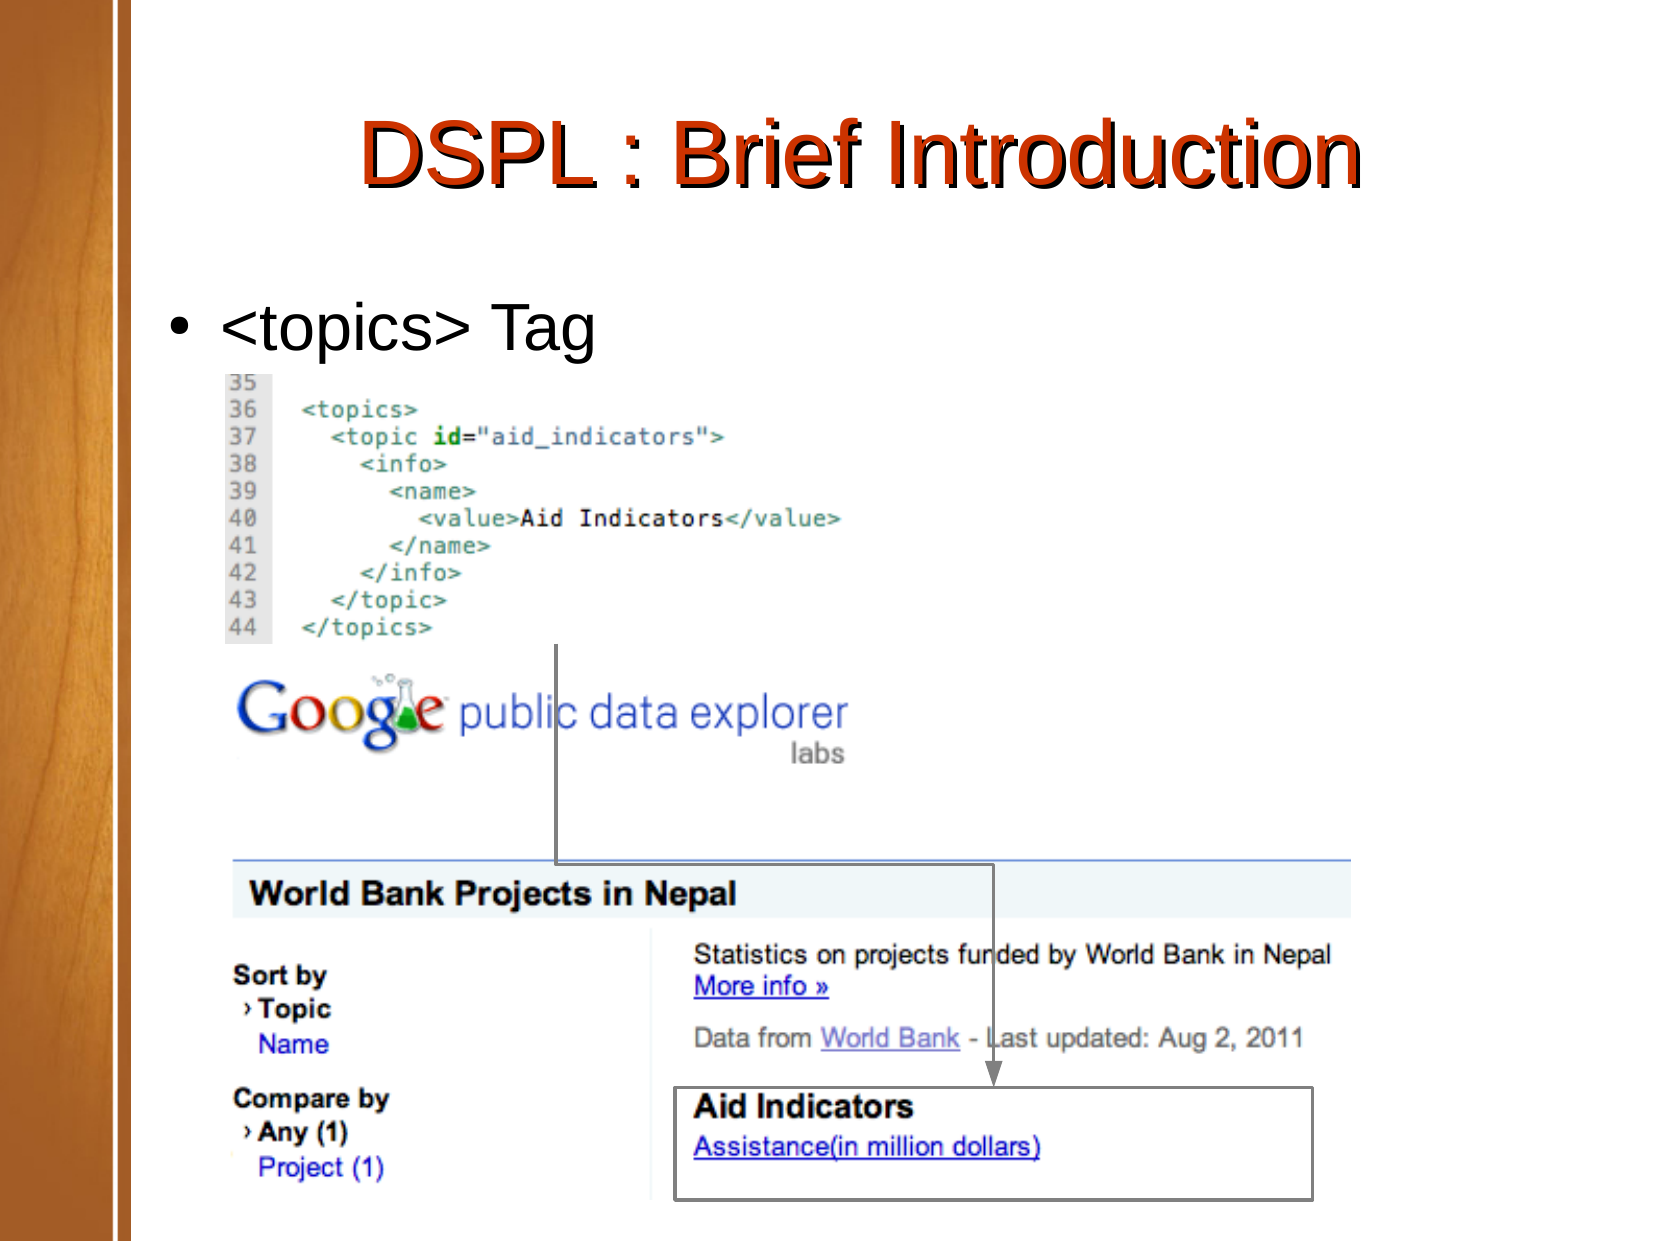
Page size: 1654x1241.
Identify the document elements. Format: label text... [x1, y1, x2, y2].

picture [225, 668, 992, 1201]
list <topics> Tag [150, 290, 1571, 1094]
picture [0, 0, 131, 1241]
title DSPL : Brief Introduction [150, 56, 1571, 250]
picture [558, 668, 1351, 1201]
picture [677, 1089, 1311, 1198]
picture [225, 374, 888, 644]
